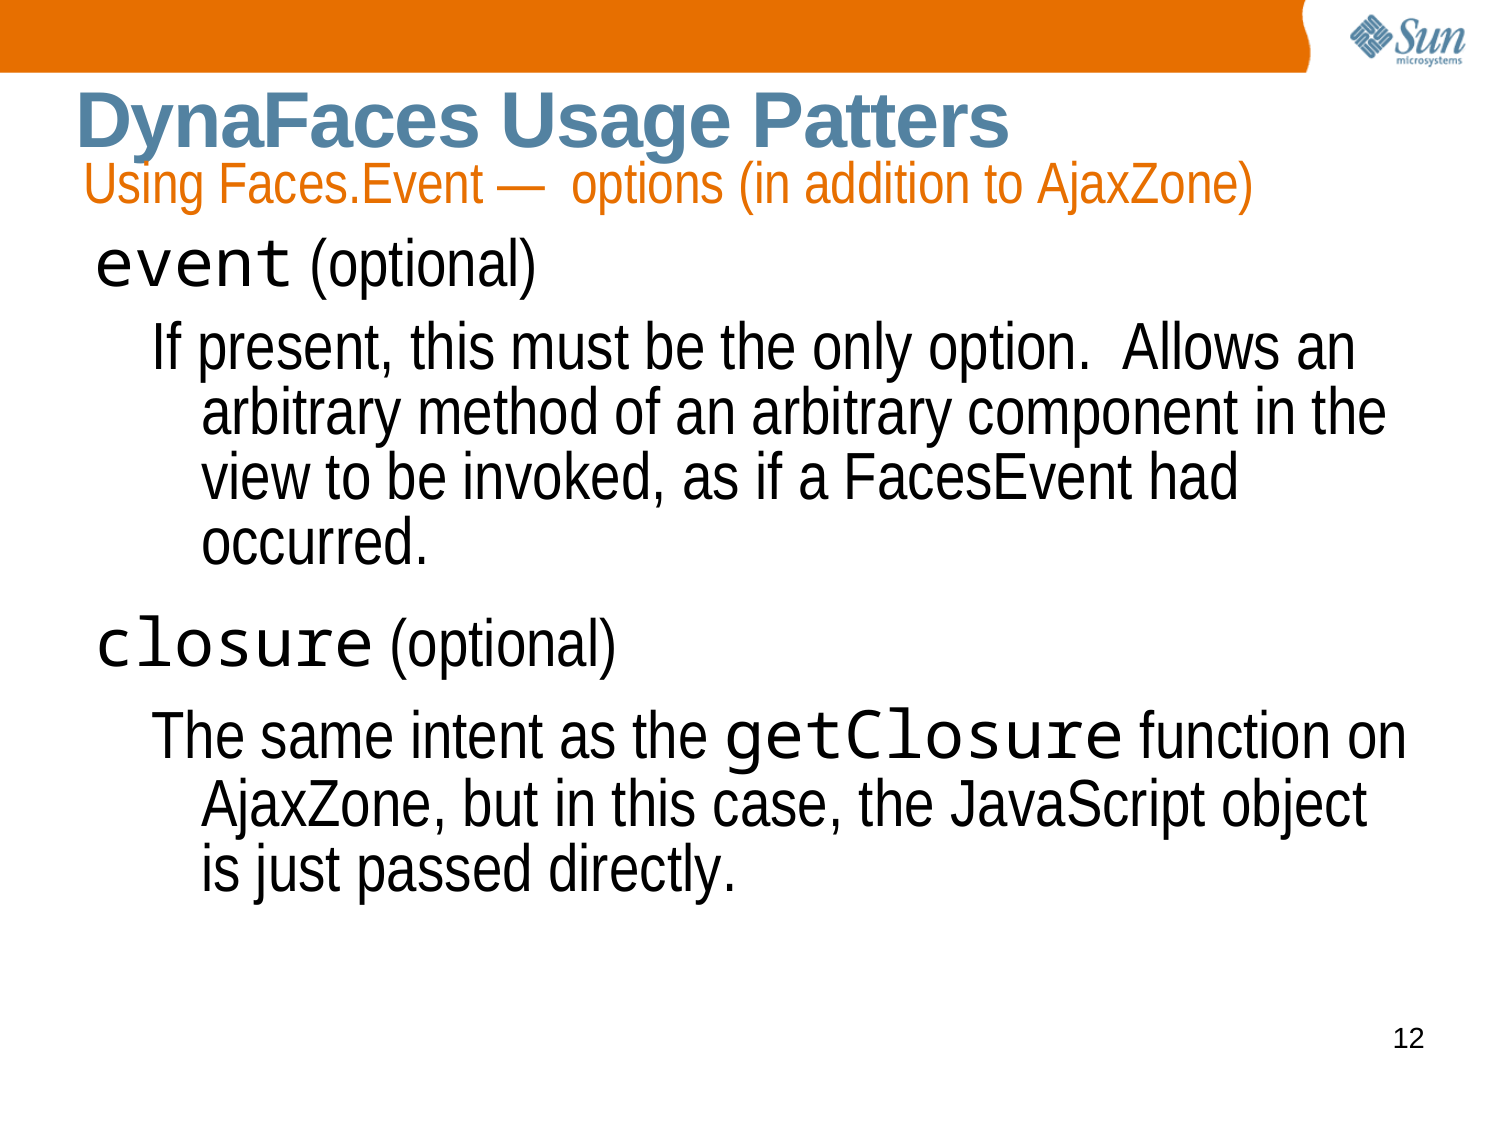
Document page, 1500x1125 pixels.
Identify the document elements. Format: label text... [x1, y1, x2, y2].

text_box Using Faces.Event — options (in addition to AjaxZone) [83, 157, 1351, 224]
picture [0, 0, 1500, 75]
list event (optional) If present, this must be the only option. Allows an arbitrary method of an arbitrary component in the view to be invoked, as if a FacesEvent had occurred. closure (optional) The same intent as the getClosure function on AjaxZone, but in this case, the JavaScript object is just passed directly. [75, 224, 1412, 1056]
title DynaFaces Usage Patters [75, 83, 1437, 188]
